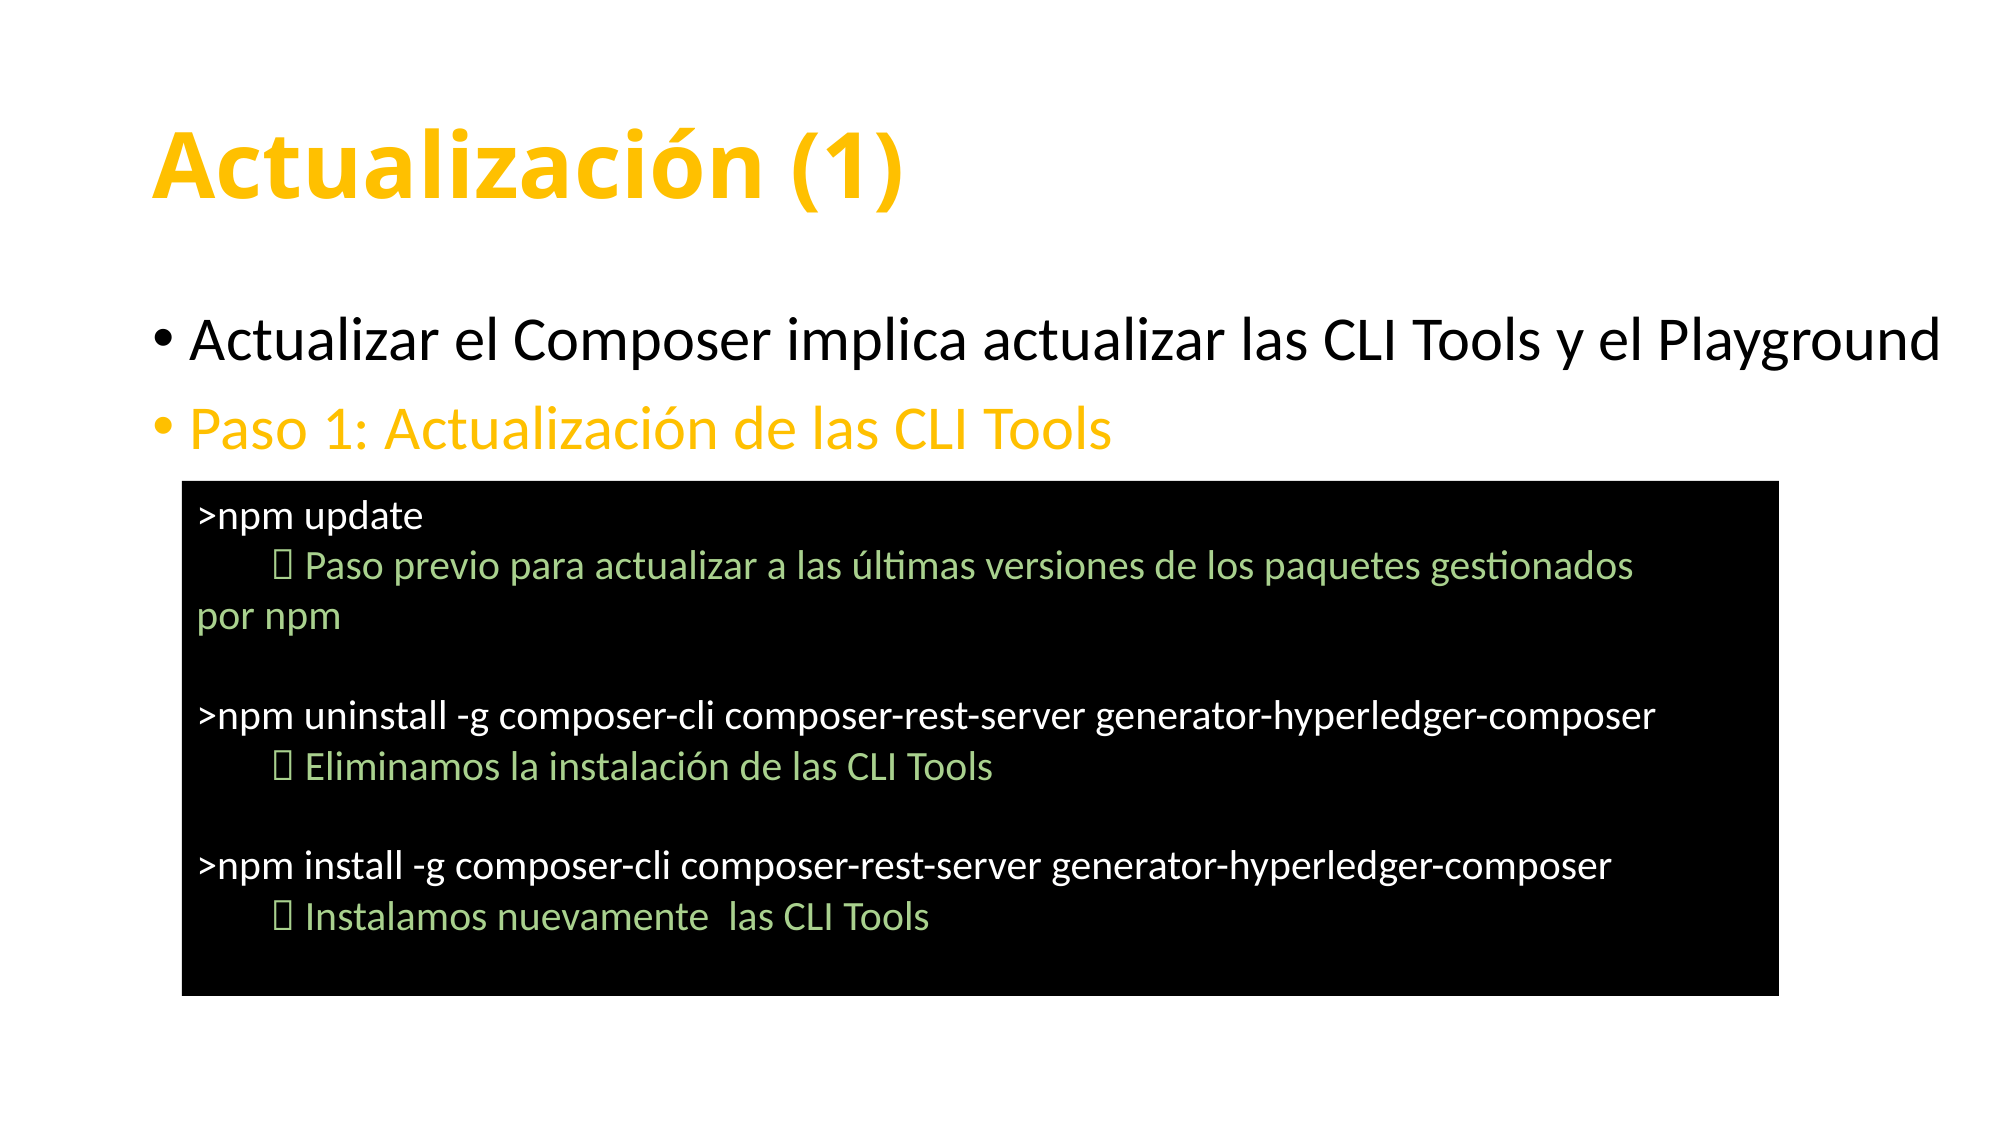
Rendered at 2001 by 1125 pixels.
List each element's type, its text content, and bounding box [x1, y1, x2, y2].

title Actualización (1) [137, 59, 1863, 278]
list Actualizar el Composer implica actualizar las CLI Tools y el Playground Paso 1: Actualización de las CLI Tools [137, 299, 1975, 1014]
text_box >npm update  Paso previo para actualizar a las últimas versiones de los paquetes gestionados por npm >npm uninstall -g composer-cli composer-rest-server generator-hyperledger-composer  Eliminamos la instalación de las CLI Tools >npm install -g composer-cli composer-rest-server generator-hyperledger-composer  Instalamos nuevamente las CLI Tools [181, 480, 1779, 996]
